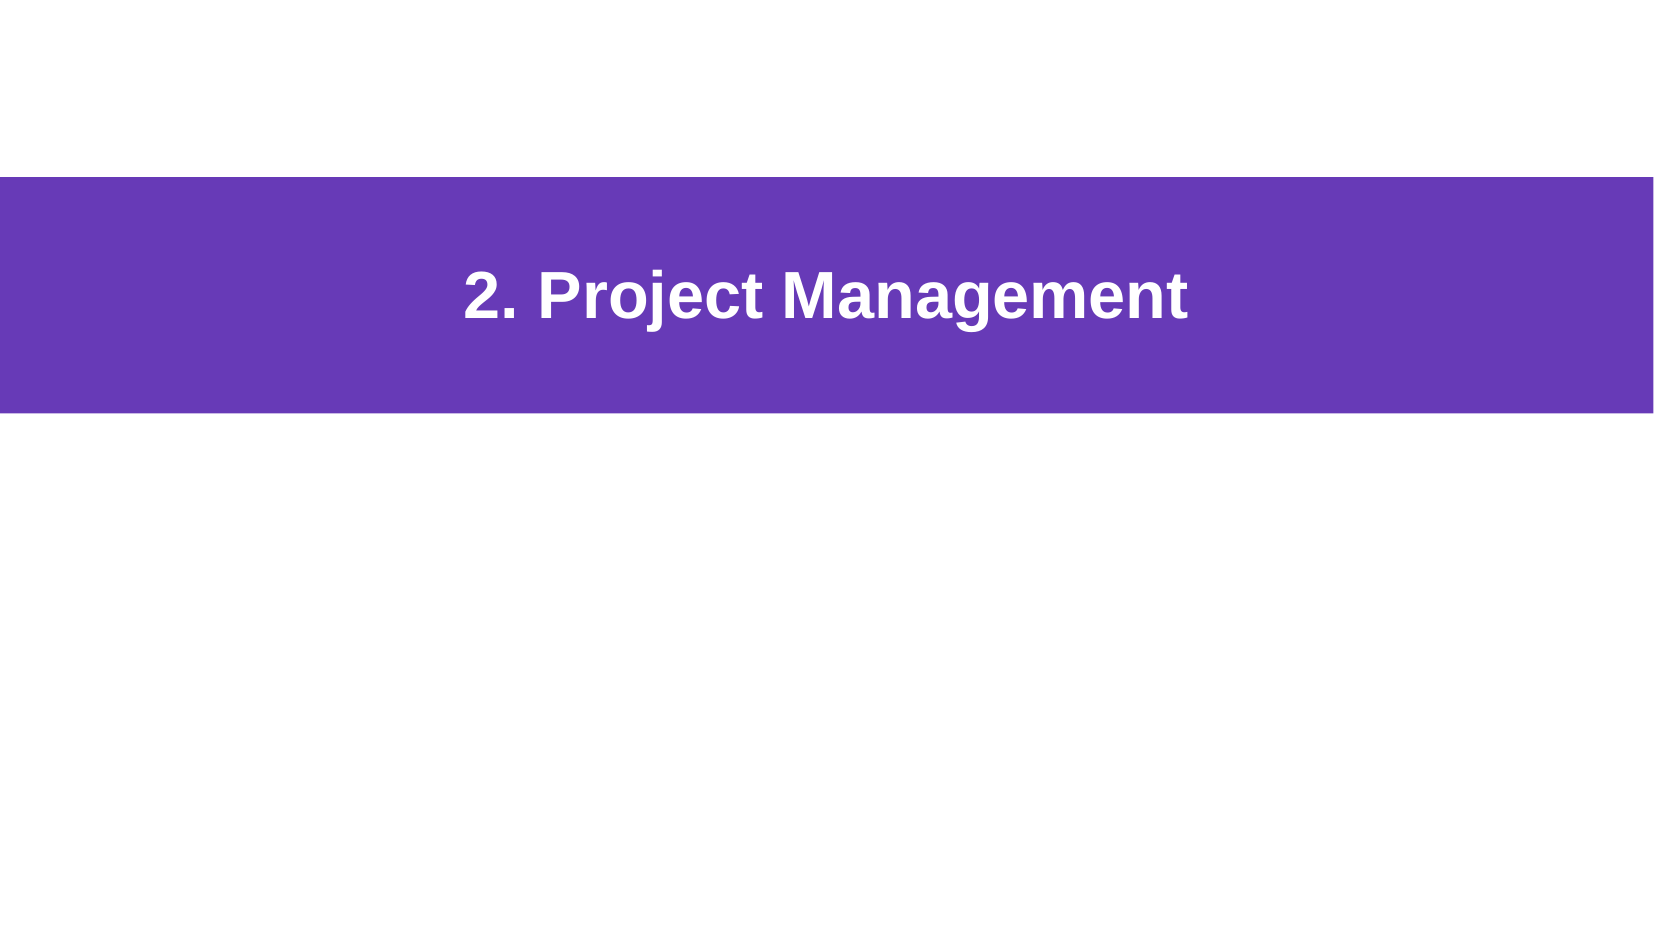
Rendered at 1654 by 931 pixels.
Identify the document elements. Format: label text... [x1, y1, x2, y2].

title 2. Project Management [0, 177, 1654, 414]
